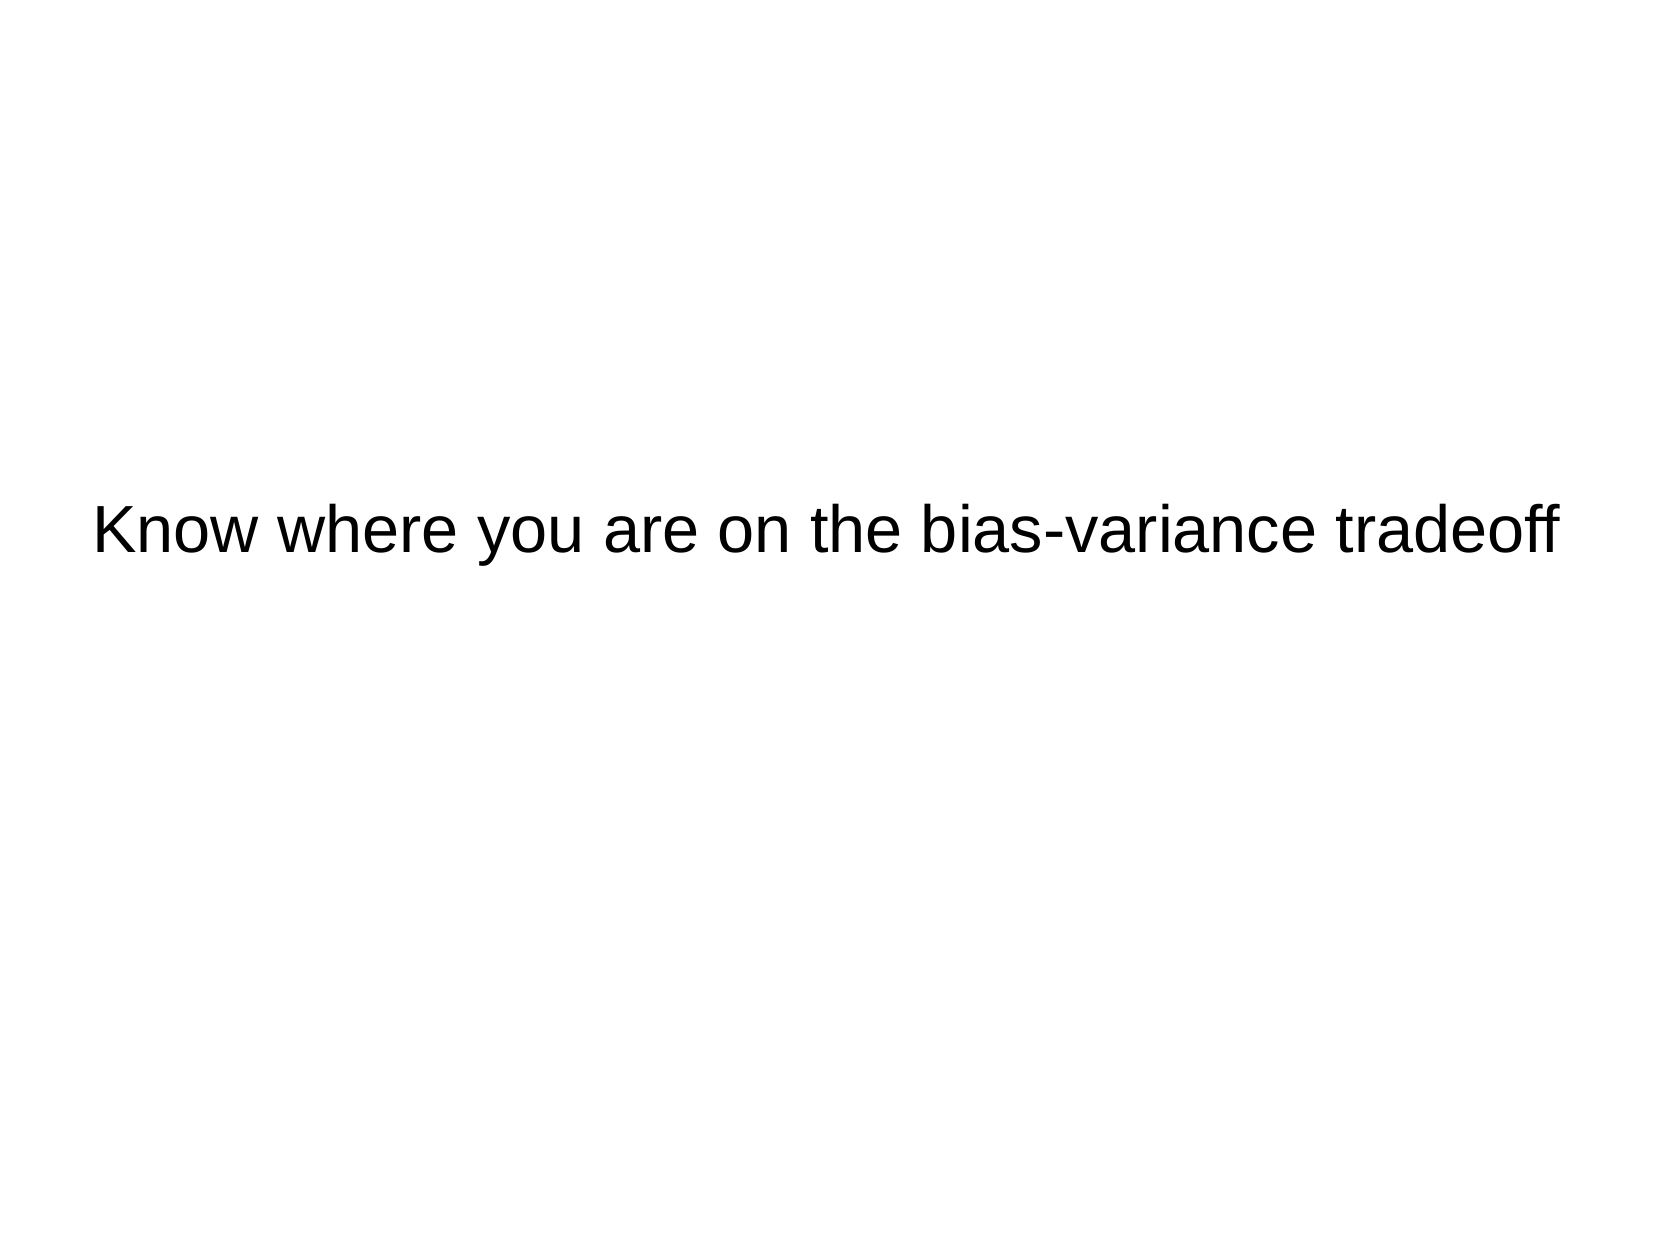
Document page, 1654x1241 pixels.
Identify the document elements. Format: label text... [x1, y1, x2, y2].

subtitle Know where you are on the bias-variance tradeoff [82, 49, 1571, 1010]
